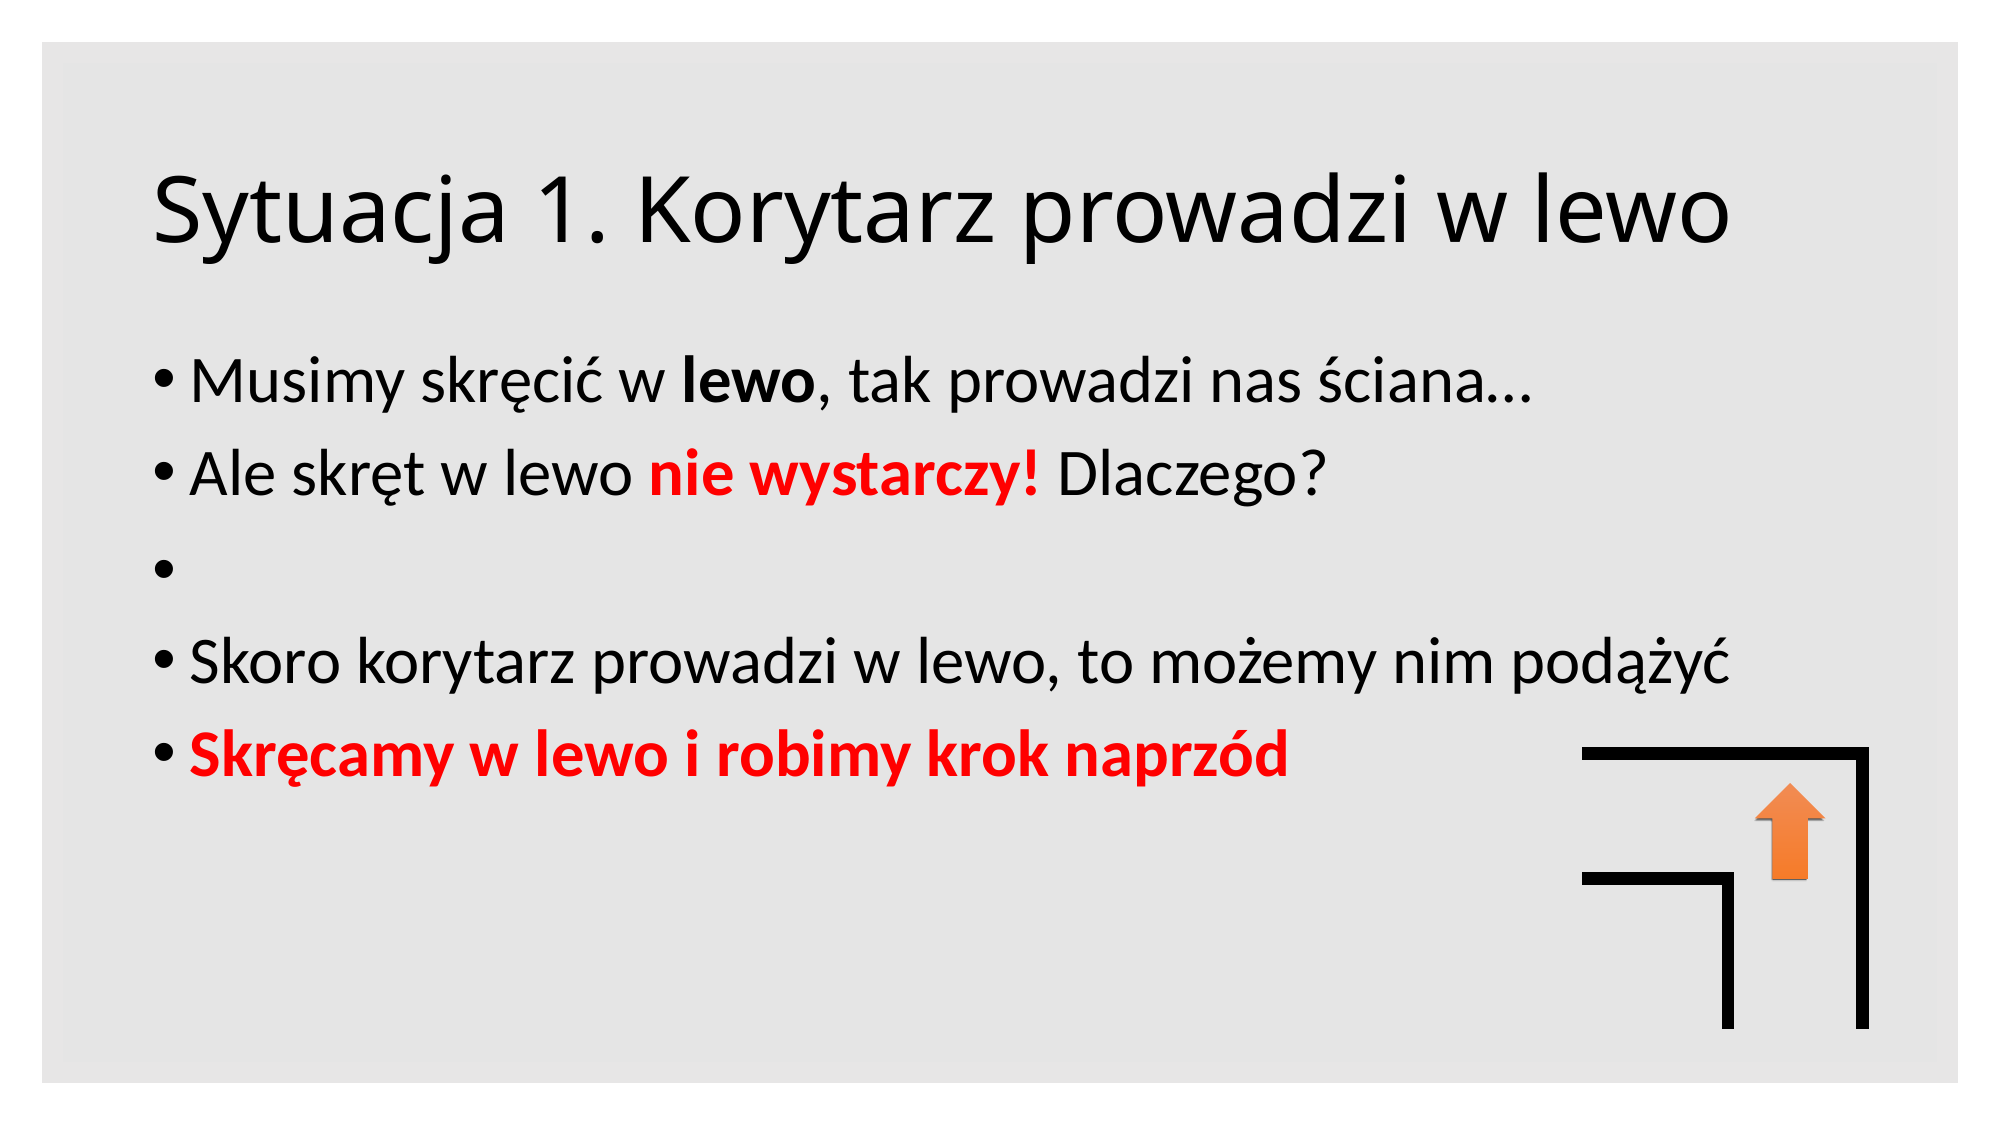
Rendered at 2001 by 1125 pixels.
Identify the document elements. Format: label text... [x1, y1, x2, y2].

list Musimy skręcić w lewo, tak prowadzi nas ściana… Ale skręt w lewo nie wystarczy! Dlaczego? Skoro korytarz prowadzi w lewo, to możemy nim podążyć Skręcamy w lewo i robimy krok naprzód [137, 337, 1882, 973]
text_box [53, 53, 1947, 1073]
title Sytuacja 1. Korytarz prowadzi w lewo [137, 103, 1863, 322]
